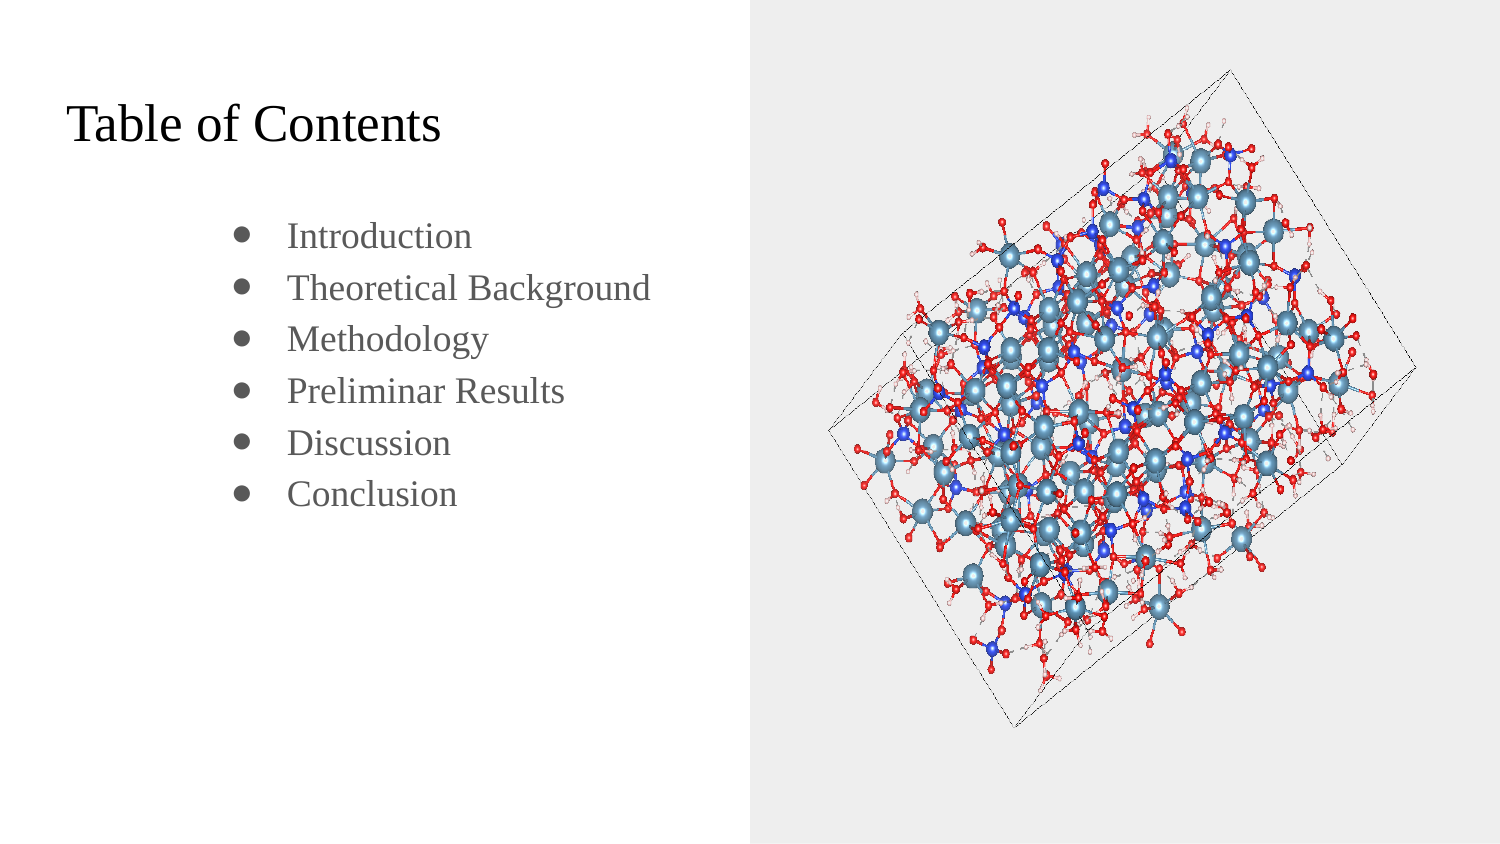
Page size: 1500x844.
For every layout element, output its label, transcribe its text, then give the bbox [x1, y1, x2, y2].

list Introduction Theoretical Background Methodology Preliminar Results Discussion Conclusion [196, 189, 739, 750]
title Table of Contents [51, 72, 738, 167]
picture [738, 59, 1500, 739]
